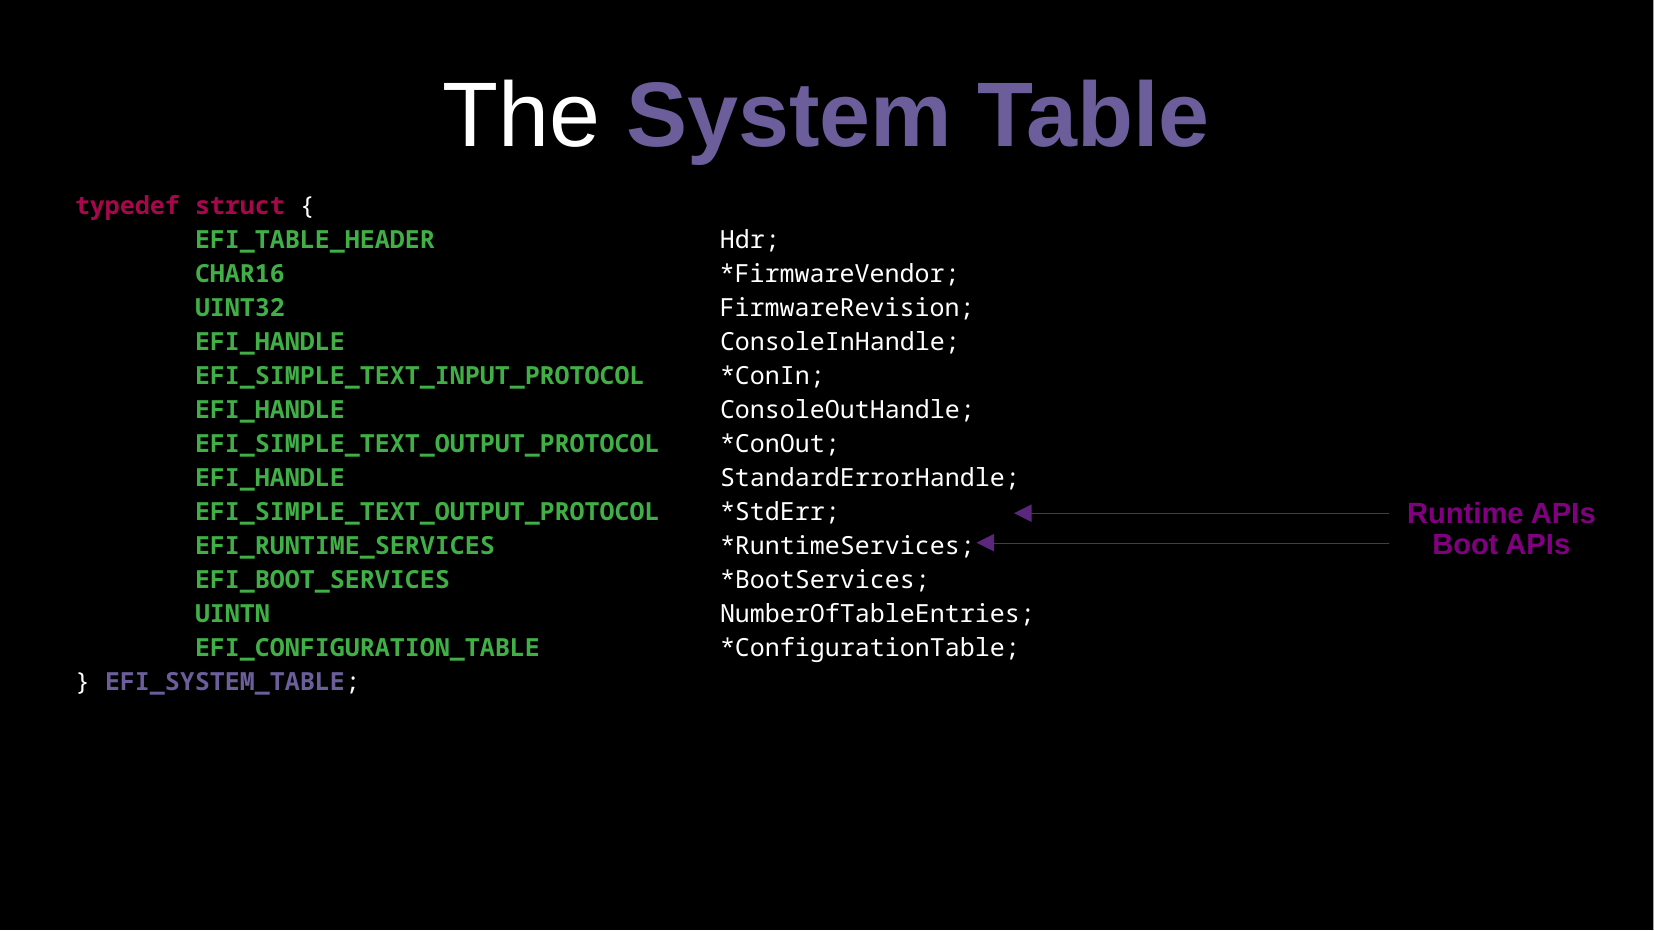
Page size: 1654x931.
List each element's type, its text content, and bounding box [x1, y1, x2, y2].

text_box Runtime APIs [1351, 489, 1652, 520]
text_box typedef struct { EFI_TABLE_HEADER Hdr; CHAR16 *FirmwareVendor; UINT32 FirmwareRevision; EFI_HANDLE ConsoleInHandle; EFI_SIMPLE_TEXT_INPUT_PROTOCOL *ConIn; EFI_HANDLE ConsoleOutHandle; EFI_SIMPLE_TEXT_OUTPUT_PROTOCOL *ConOut; EFI_HANDLE StandardErrorHandle; EFI_SIMPLE_TEXT_OUTPUT_PROTOCOL *StdErr; EFI_RUNTIME_SERVICES *RuntimeServices; EFI_BOOT_SERVICES *BootServices; UINTN NumberOfTableEntries; EFI_CONFIGURATION_TABLE *ConfigurationTable; } EFI_SYSTEM_TABLE; [75, 187, 1088, 931]
title The System Table [82, 37, 1571, 193]
text_box Boot APIs [1351, 520, 1652, 569]
